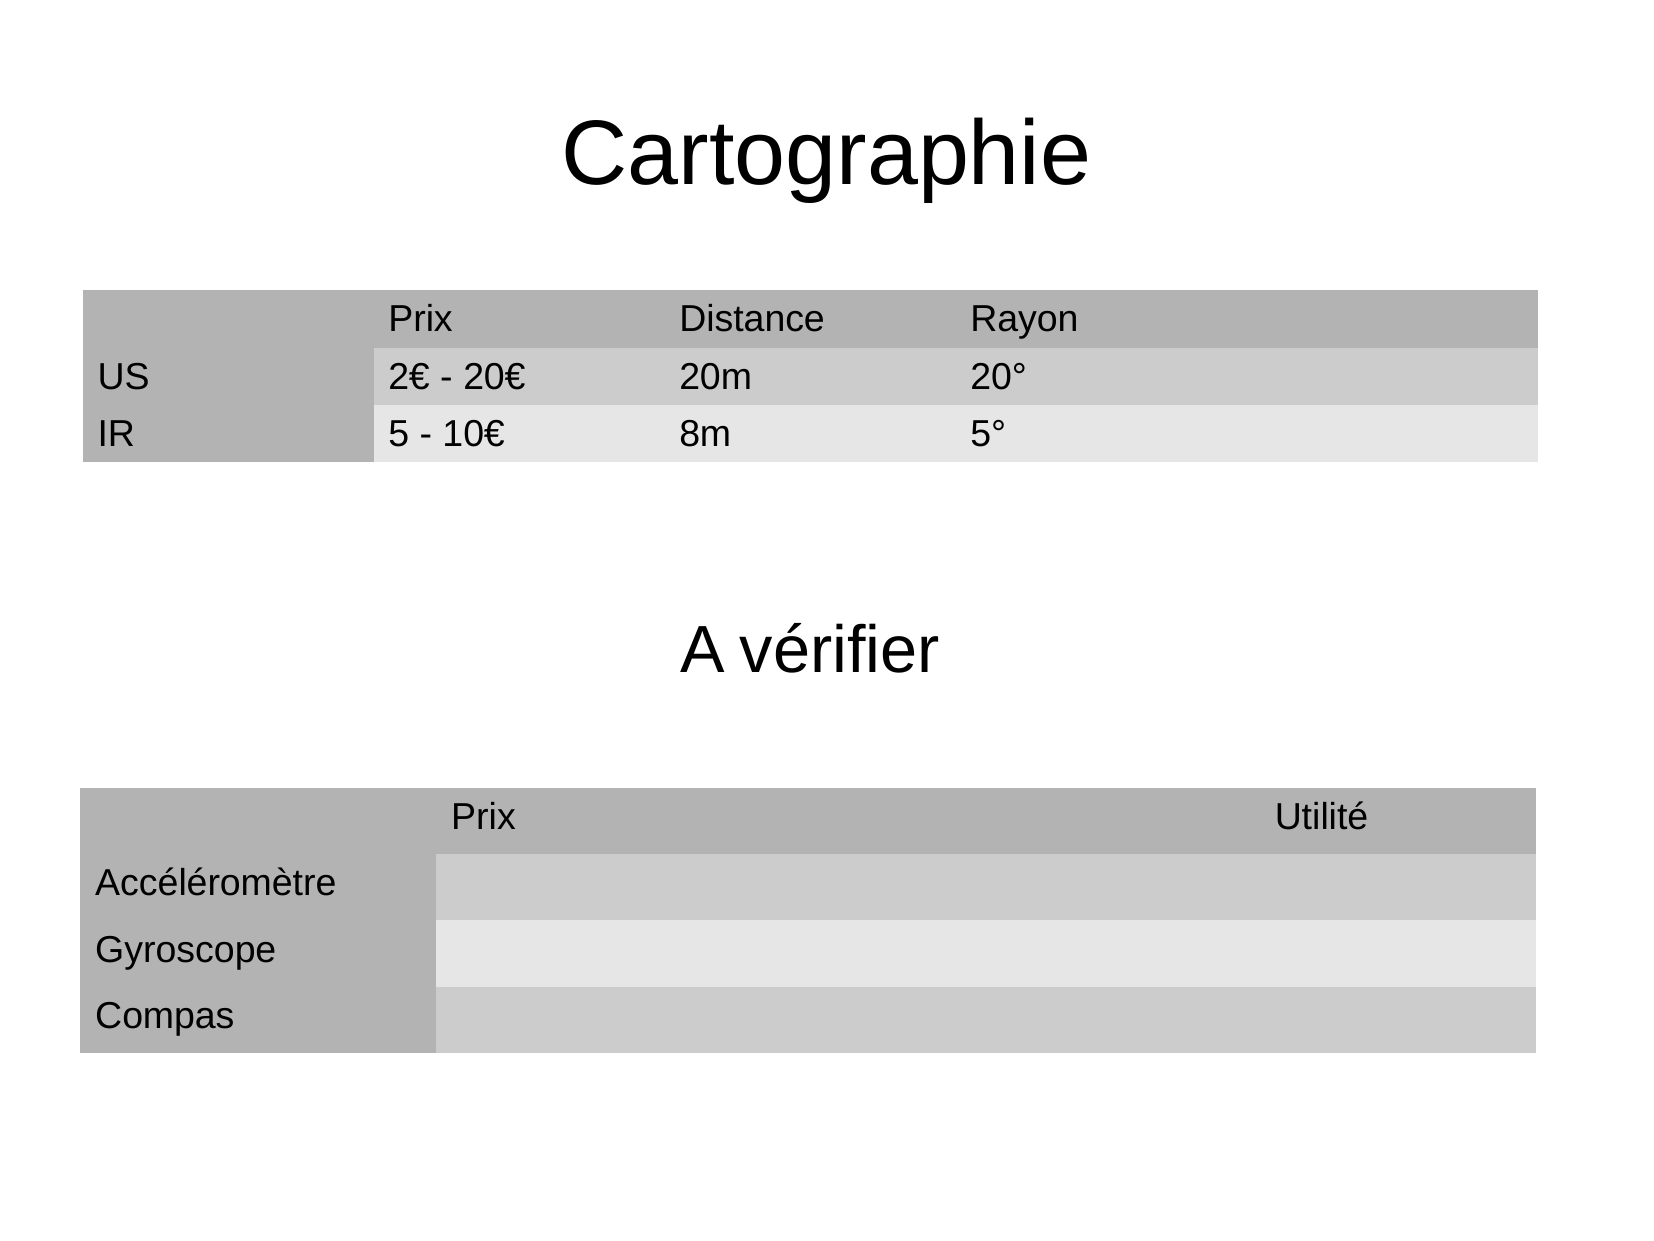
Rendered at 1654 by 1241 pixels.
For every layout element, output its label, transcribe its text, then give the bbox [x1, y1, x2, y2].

table_cell [711, 987, 986, 1053]
table_cell Gyroscope [80, 920, 436, 987]
table_cell [711, 854, 986, 920]
table_cell [711, 920, 986, 987]
table_cell [1260, 987, 1536, 1053]
table_cell Compas [80, 987, 436, 1053]
table_cell [1260, 854, 1536, 920]
table_cell [986, 854, 1260, 920]
table_header [711, 788, 986, 854]
table_header Prix [436, 788, 711, 854]
table_cell [986, 987, 1260, 1053]
title Cartographie [82, 49, 1571, 257]
table_cell Accéléromètre [80, 854, 436, 920]
table_cell [436, 987, 711, 1053]
table_cell [1260, 920, 1536, 987]
table_header [80, 788, 436, 854]
table_cell [436, 920, 711, 987]
subtitle A vérifier [82, 290, 1538, 1010]
table_header [986, 788, 1260, 854]
table_header Utilité [1260, 788, 1536, 854]
table_cell [436, 854, 711, 920]
table_cell [986, 920, 1260, 987]
